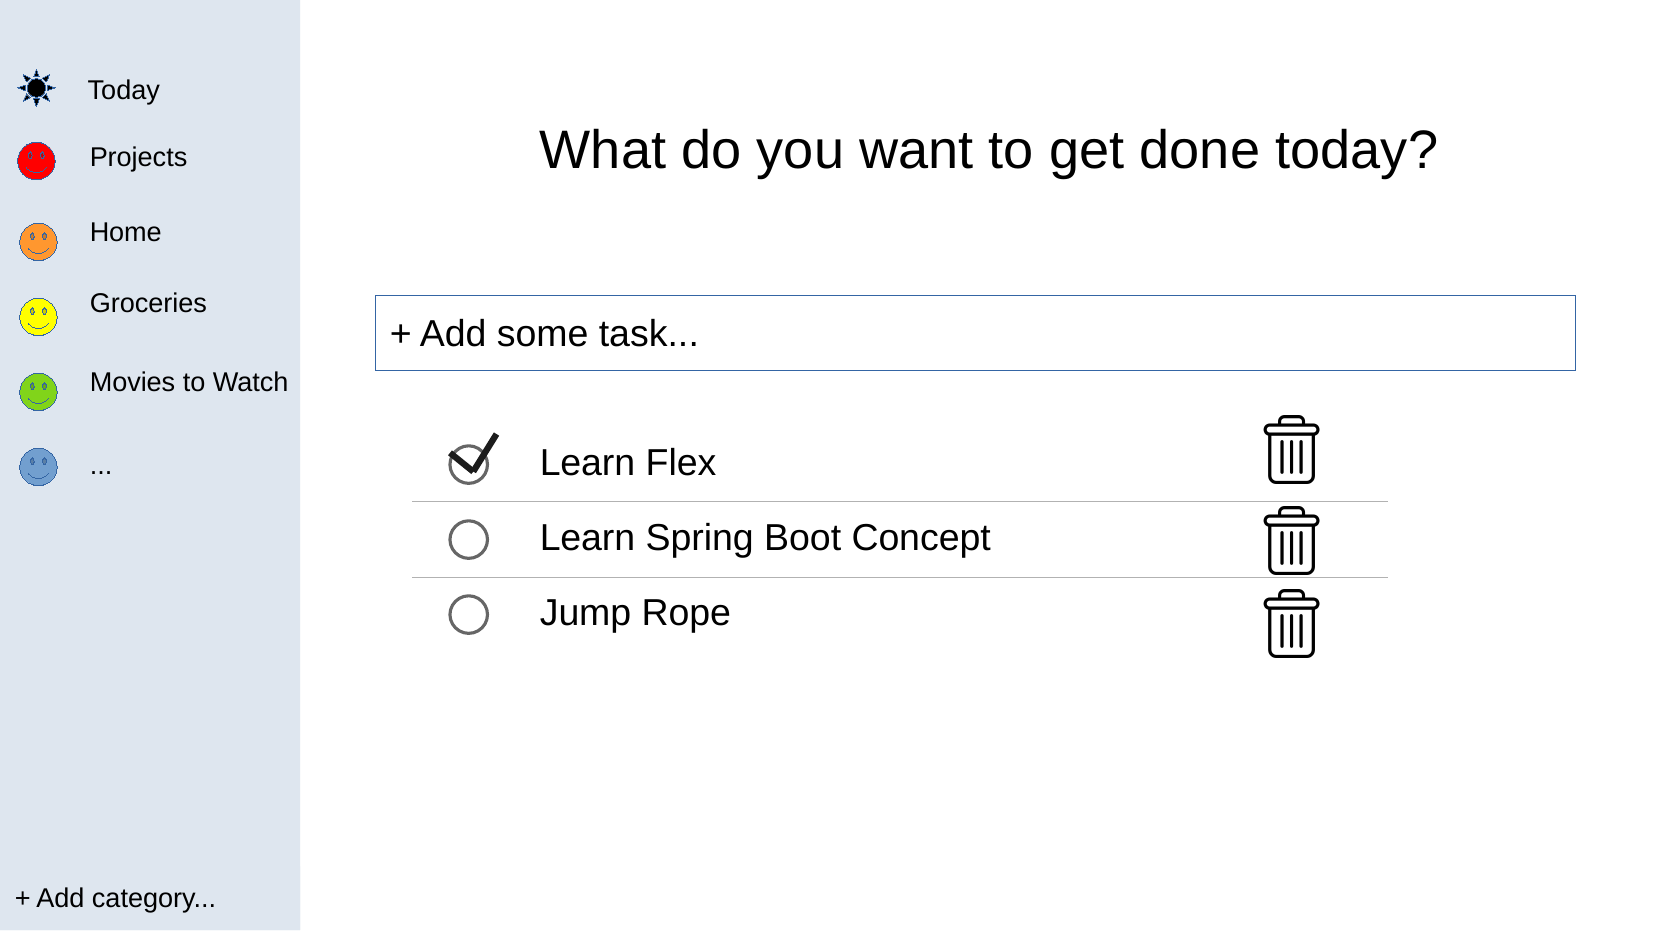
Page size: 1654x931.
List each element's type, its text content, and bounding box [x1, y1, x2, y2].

text_box Jump Rope [525, 584, 746, 641]
text_box [449, 457, 488, 484]
text_box Learn Spring Boot Concept [525, 509, 1006, 566]
text_box ... [75, 442, 338, 488]
picture [1257, 589, 1326, 658]
text_box Home [74, 209, 225, 255]
picture [1257, 506, 1326, 575]
text_box [454, 445, 482, 466]
text_box Projects [74, 134, 225, 180]
text_box [449, 520, 488, 559]
text_box Learn Flex [525, 434, 732, 491]
text_box + Add category... [0, 866, 301, 931]
text_box [0, 0, 301, 866]
text_box + Add some task... [375, 295, 1576, 371]
text_box Groceries [74, 280, 300, 342]
text_box Movies to Watch [74, 359, 338, 405]
text_box What do you want to get done today? [525, 112, 1455, 188]
text_box Today [72, 67, 223, 113]
picture [1257, 415, 1326, 484]
text_box [449, 595, 488, 634]
